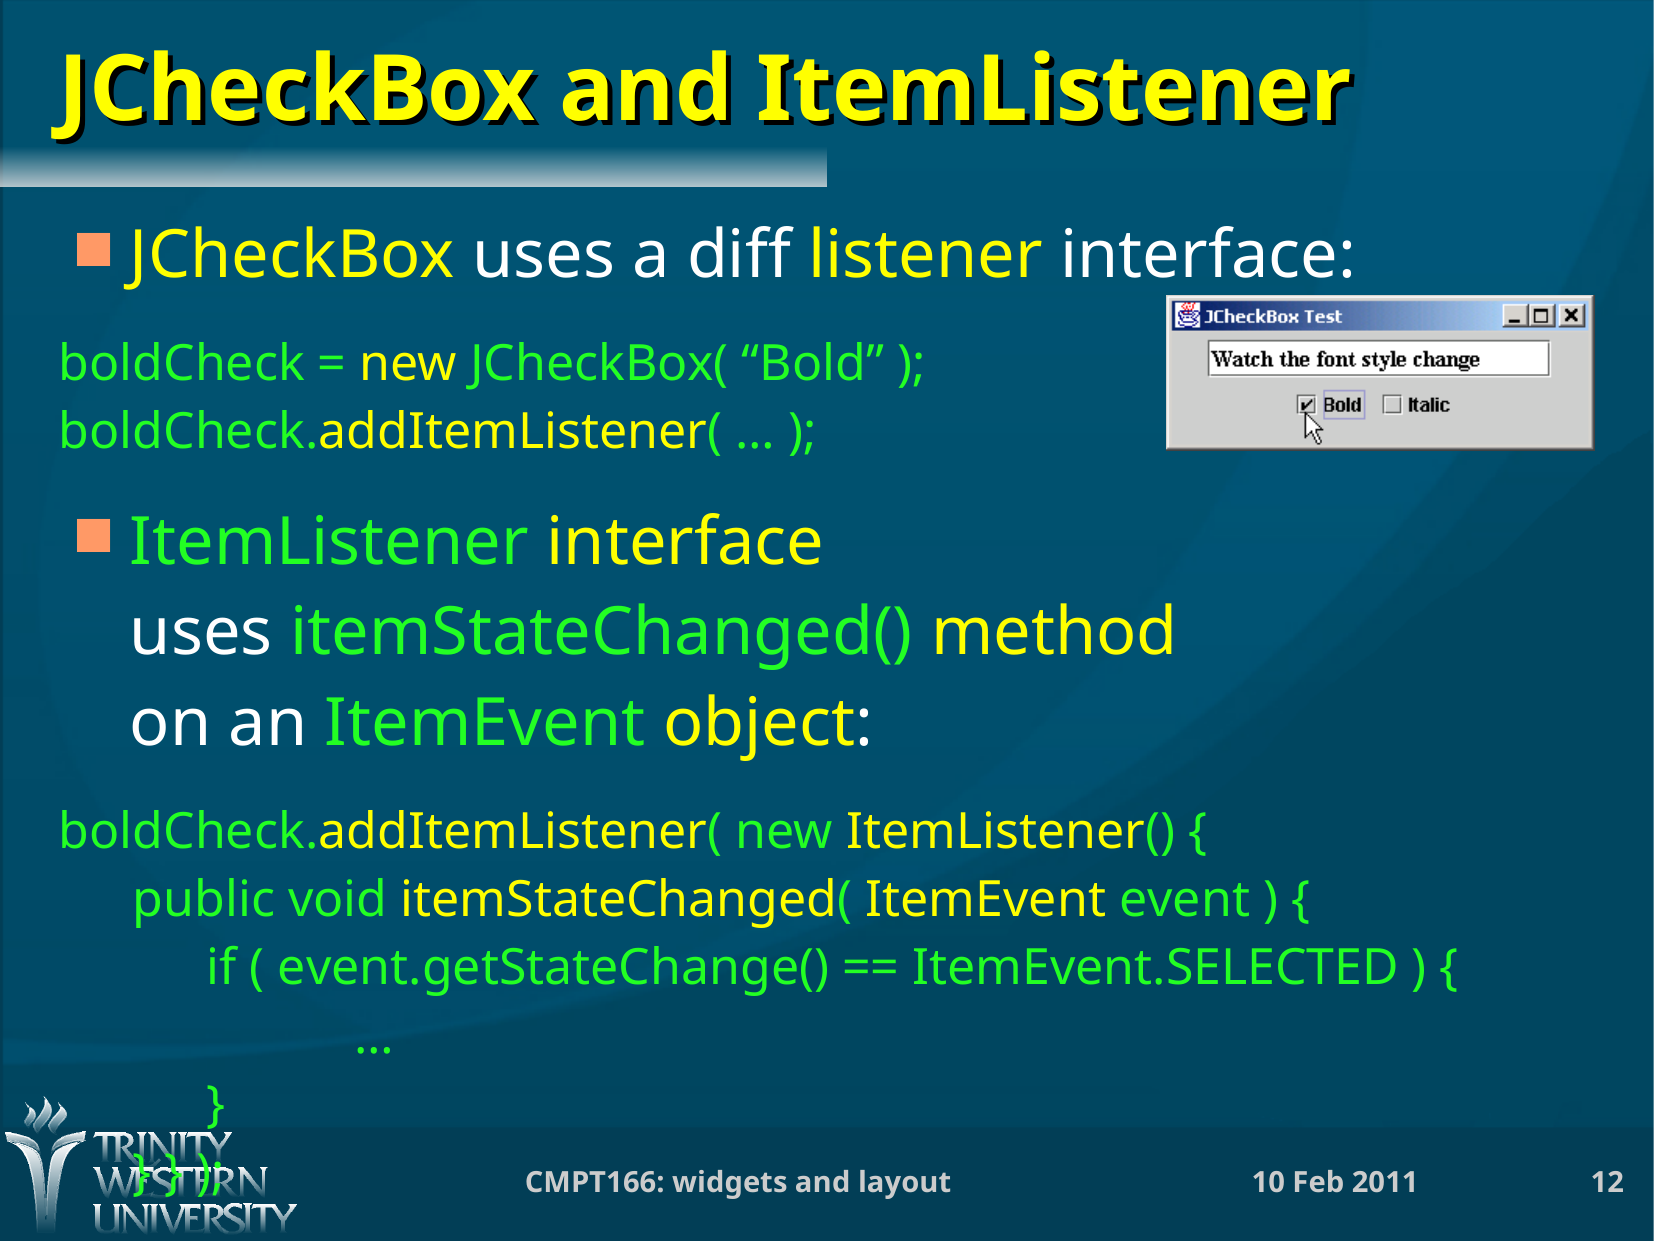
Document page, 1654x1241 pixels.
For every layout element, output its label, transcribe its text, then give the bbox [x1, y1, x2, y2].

list JCheckBox uses a diff listener interface: boldCheck = new JCheckBox( “Bold” ); boldCheck.addItemListener( … ); ItemListener interface uses itemStateChanged() method on an ItemEvent object: boldCheck.addItemListener( new ItemListener() { public void itemStateChanged( ItemEvent event ) { if ( event.getStateChange() == ItemEvent.SELECTED ) { … } } } ); [59, 206, 1625, 1073]
list Event classes are in package java.awt.event e.g., the ActionListener interface uses the actionPerformed() method on an ActionEvent object [0, 154, 827, 158]
picture [1167, 296, 1594, 450]
title JCheckBox and ItemListener [59, 19, 1595, 148]
picture [38, 1227, 54, 1232]
